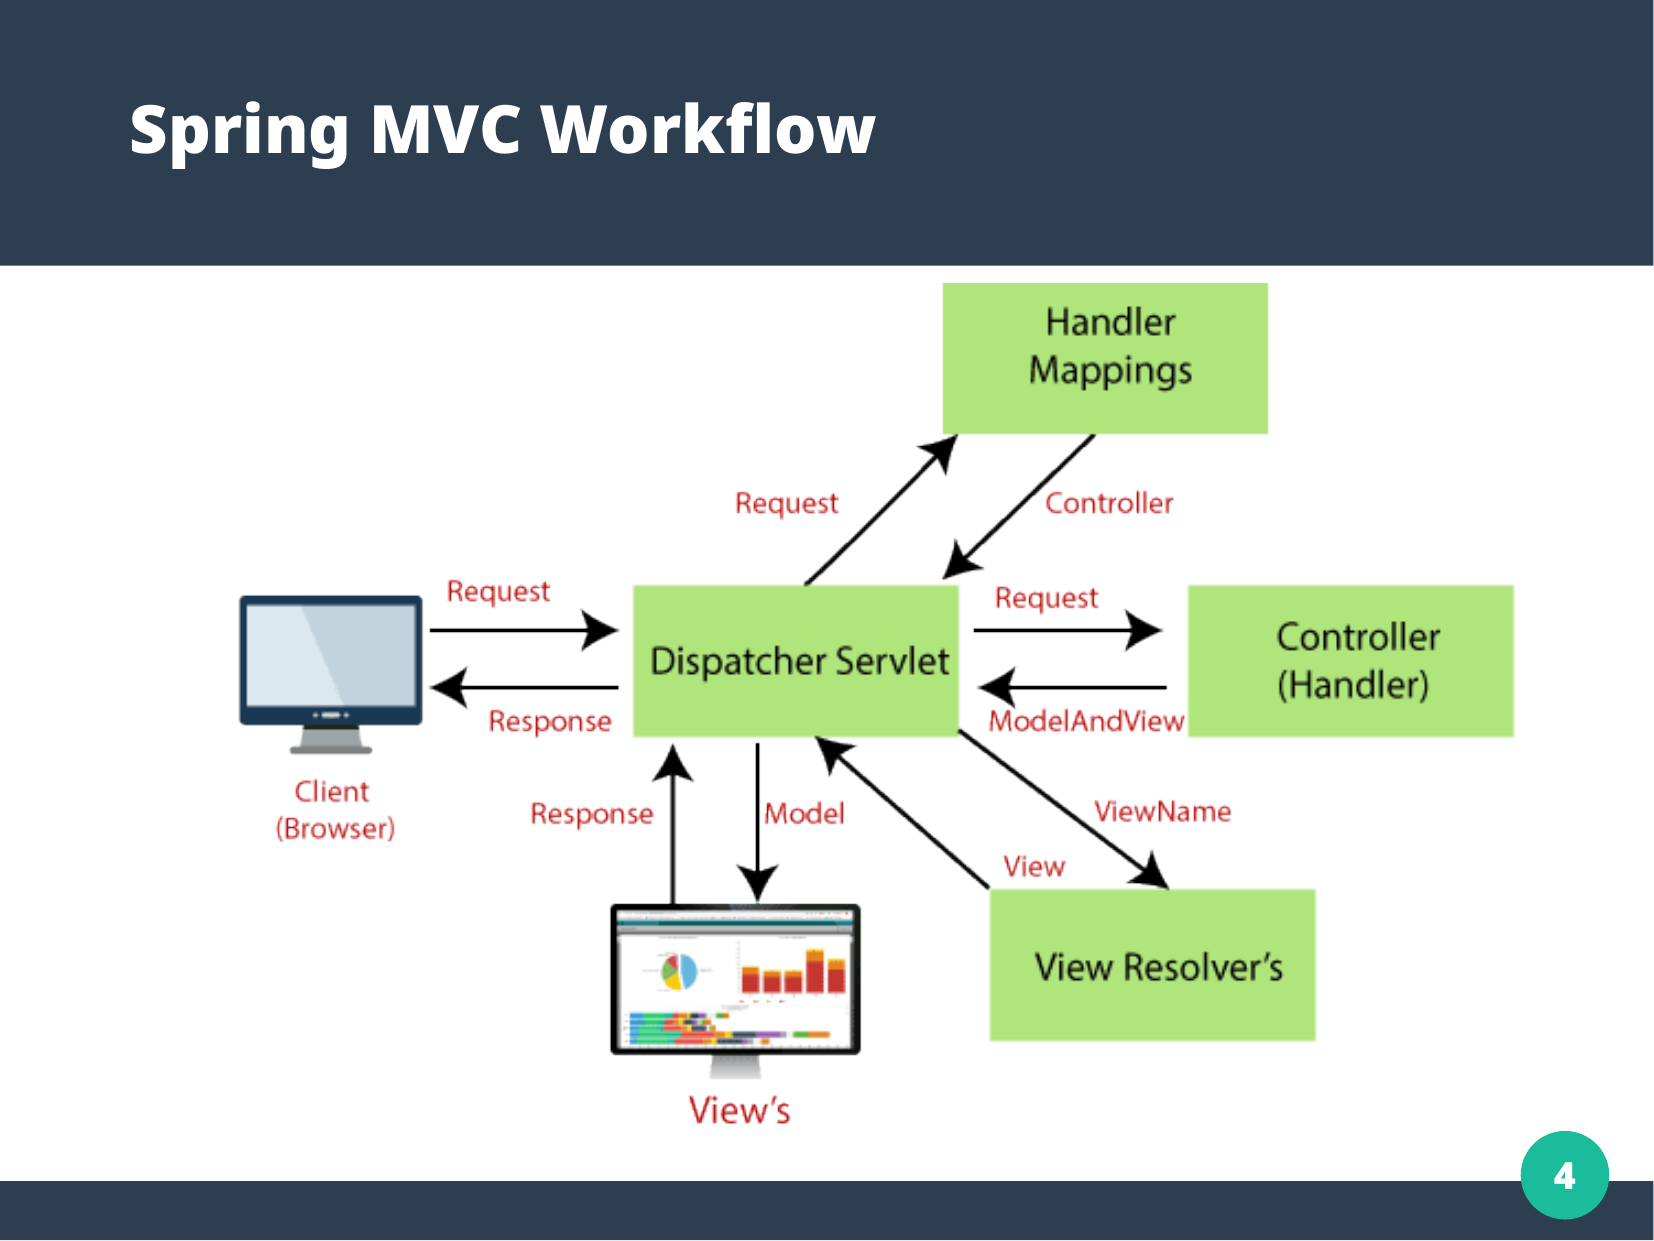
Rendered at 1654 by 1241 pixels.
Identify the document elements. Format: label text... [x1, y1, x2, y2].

title Spring MVC Workflow [59, 49, 1595, 207]
picture [210, 283, 1531, 1164]
